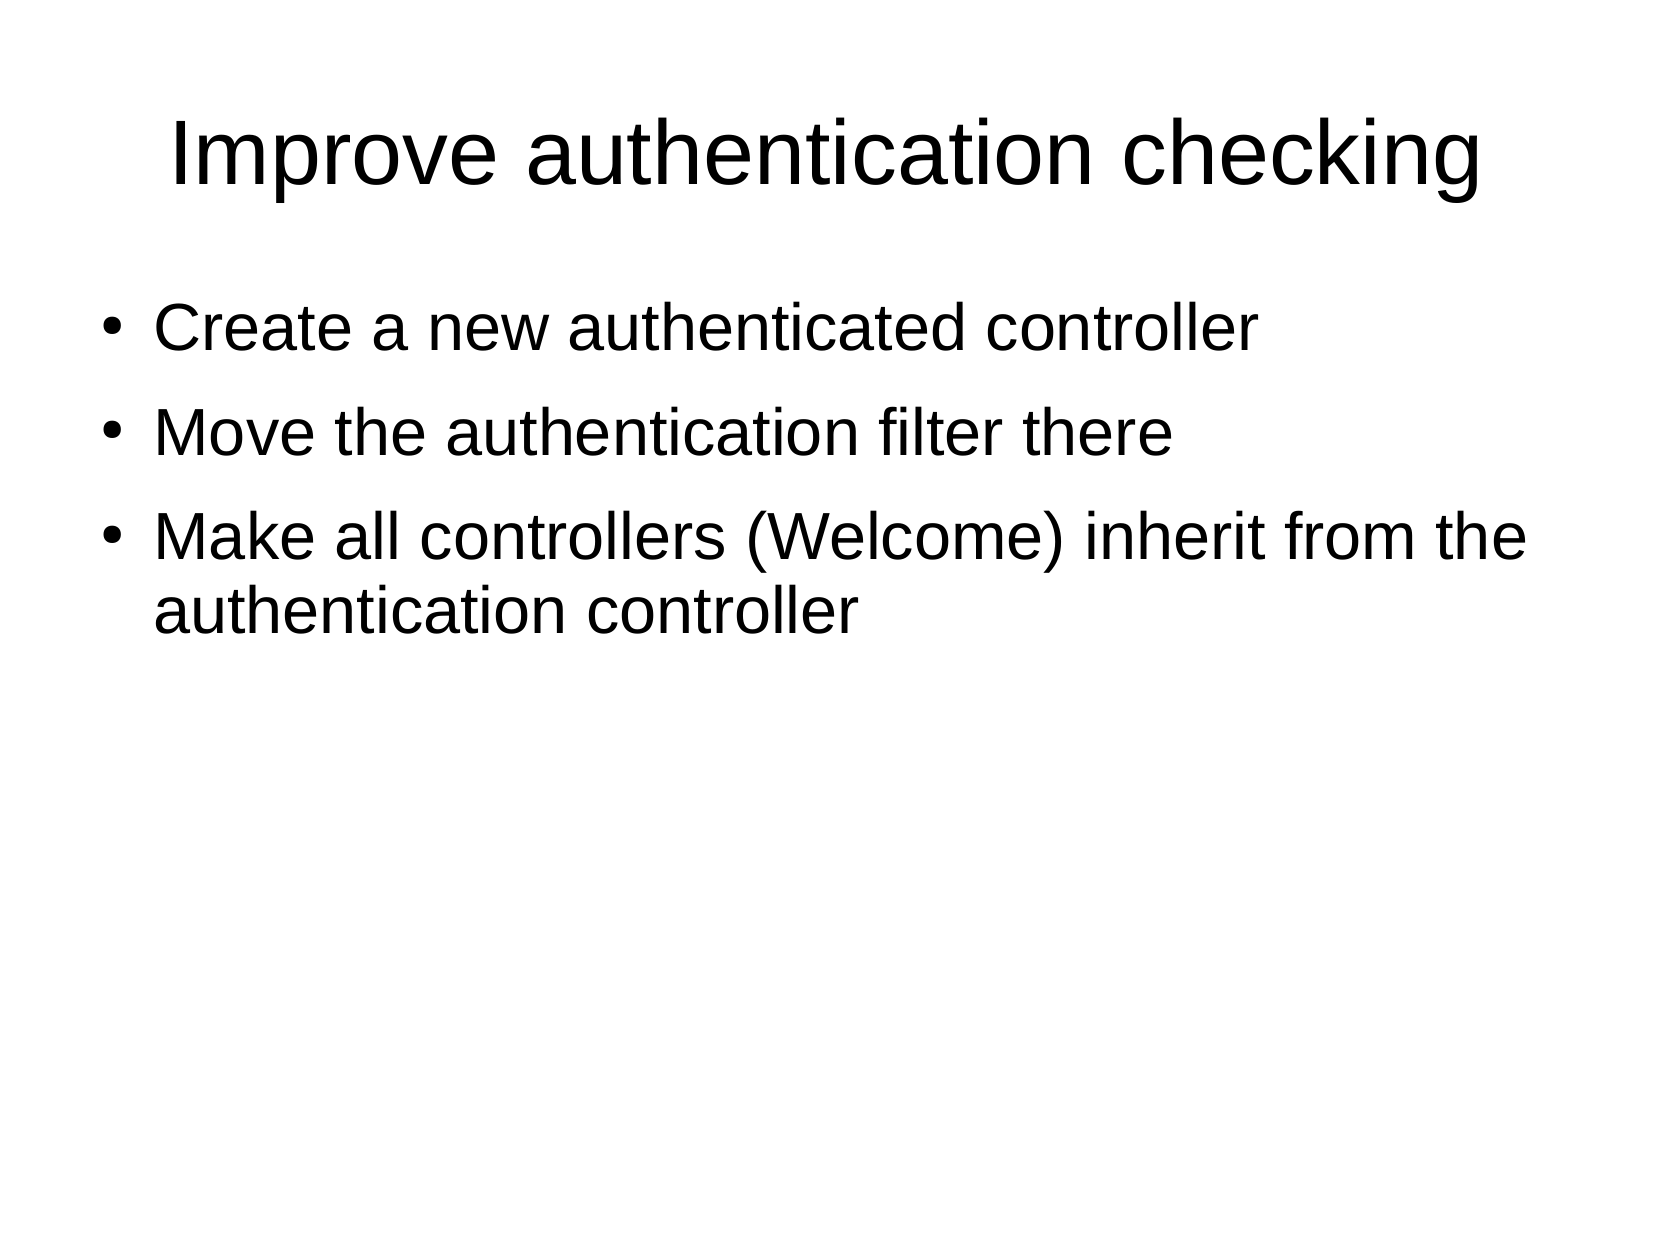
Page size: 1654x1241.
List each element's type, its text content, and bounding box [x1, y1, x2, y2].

list Create a new authenticated controller Move the authentication filter there Make all controllers (Welcome) inherit from the authentication controller [82, 290, 1571, 1010]
title Improve authentication checking [82, 49, 1571, 257]
